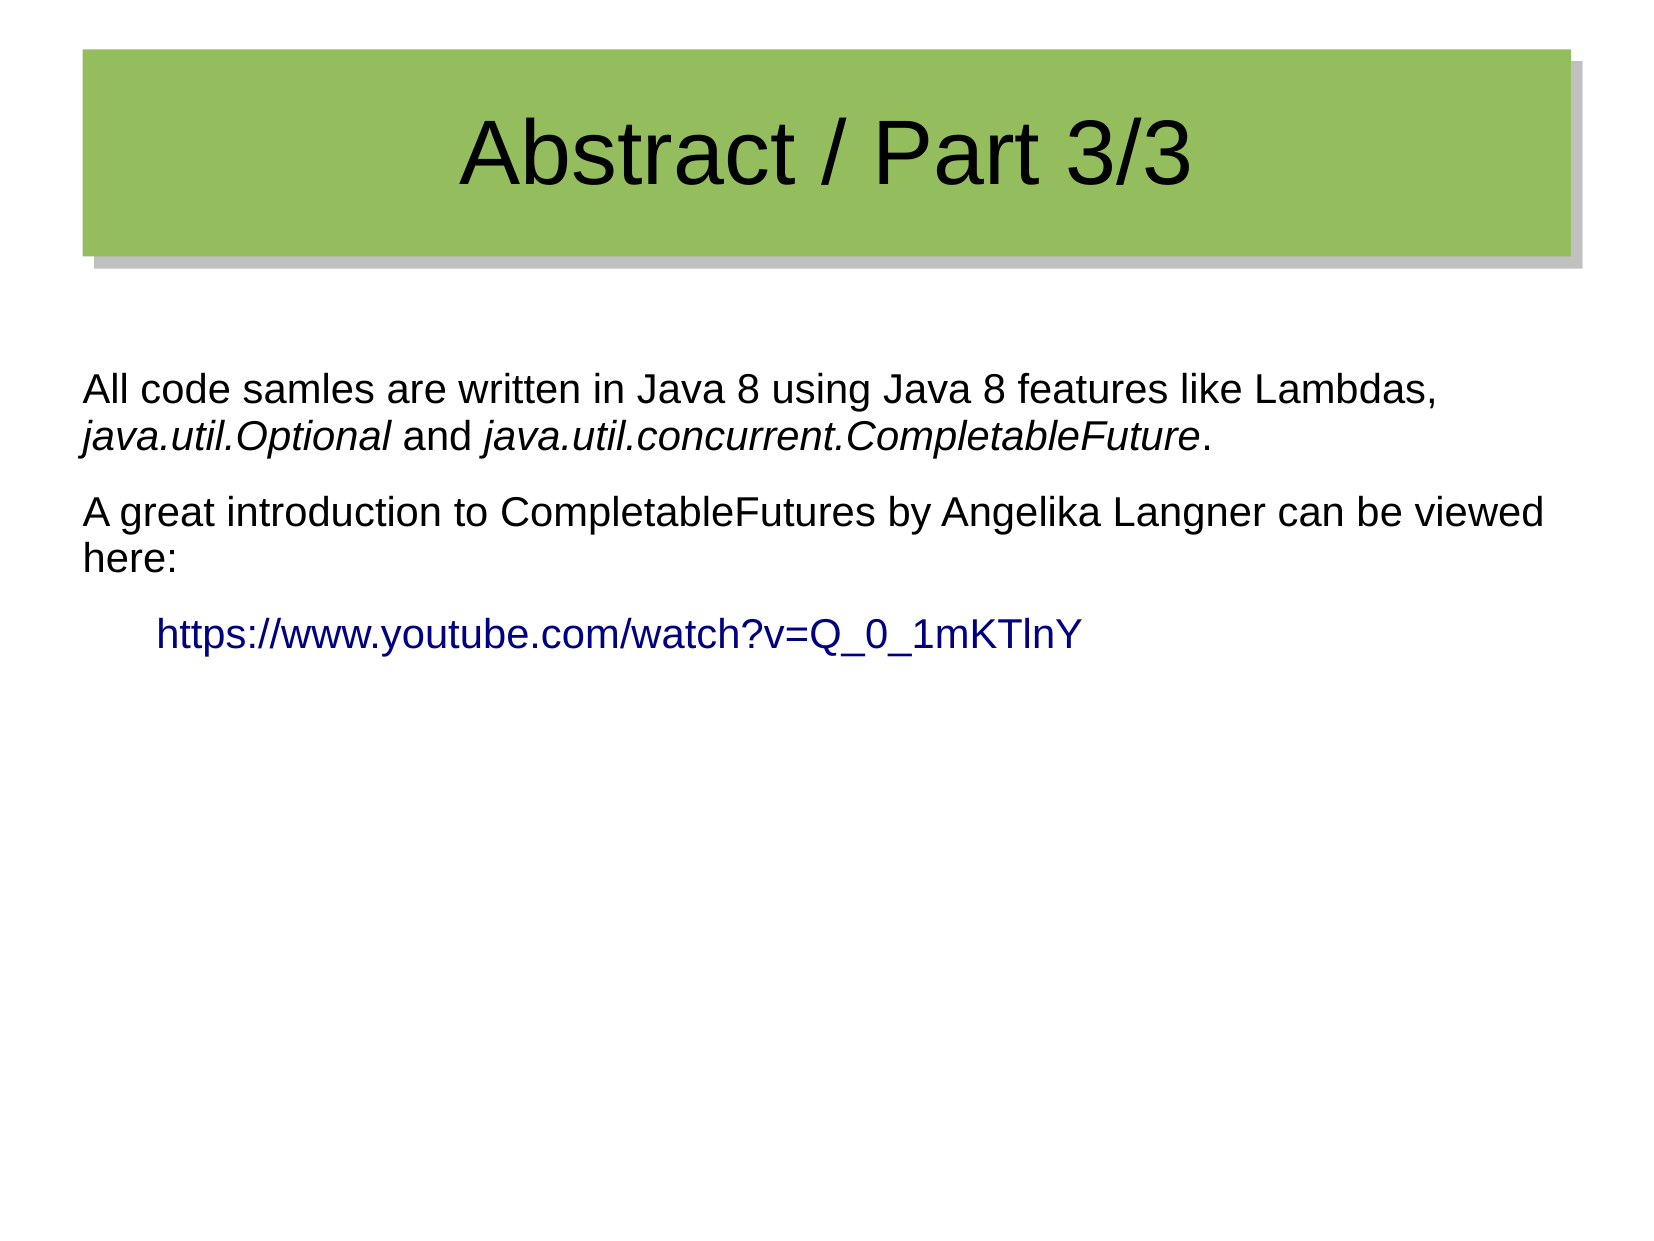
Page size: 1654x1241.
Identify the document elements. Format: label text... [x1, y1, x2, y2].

title Abstract / Part 3/3 [82, 49, 1571, 257]
list All code samles are written in Java 8 using Java 8 features like Lambdas, java.util.Optional and java.util.concurrent.CompletableFuture. A great introduction to CompletableFutures by Angelika Langner can be viewed here: https://www.youtube.com/watch?v=Q_0_1mKTlnY [82, 290, 1571, 1010]
